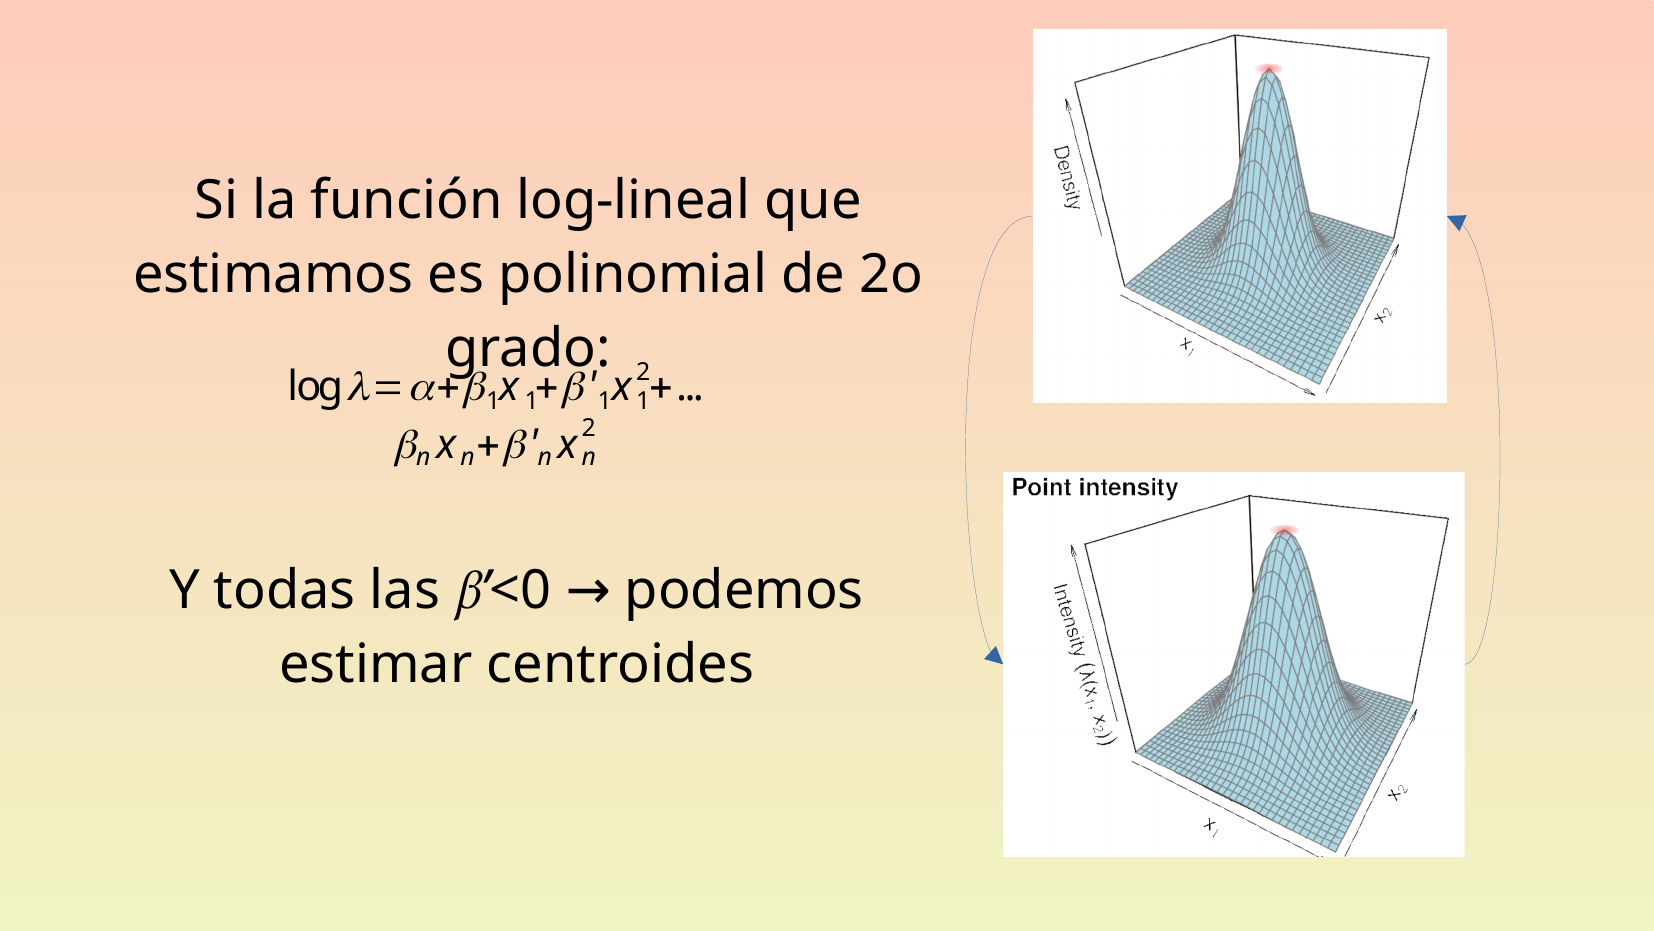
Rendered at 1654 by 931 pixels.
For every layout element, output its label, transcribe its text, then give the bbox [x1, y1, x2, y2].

text_box Y todas las β’<0 → podemos estimar centroides [147, 543, 886, 730]
text_box Si la función log-lineal que estimamos es polinomial de 2o grado: [118, 153, 939, 332]
picture [1003, 472, 1465, 857]
chart [280, 362, 709, 473]
picture [1033, 29, 1447, 403]
